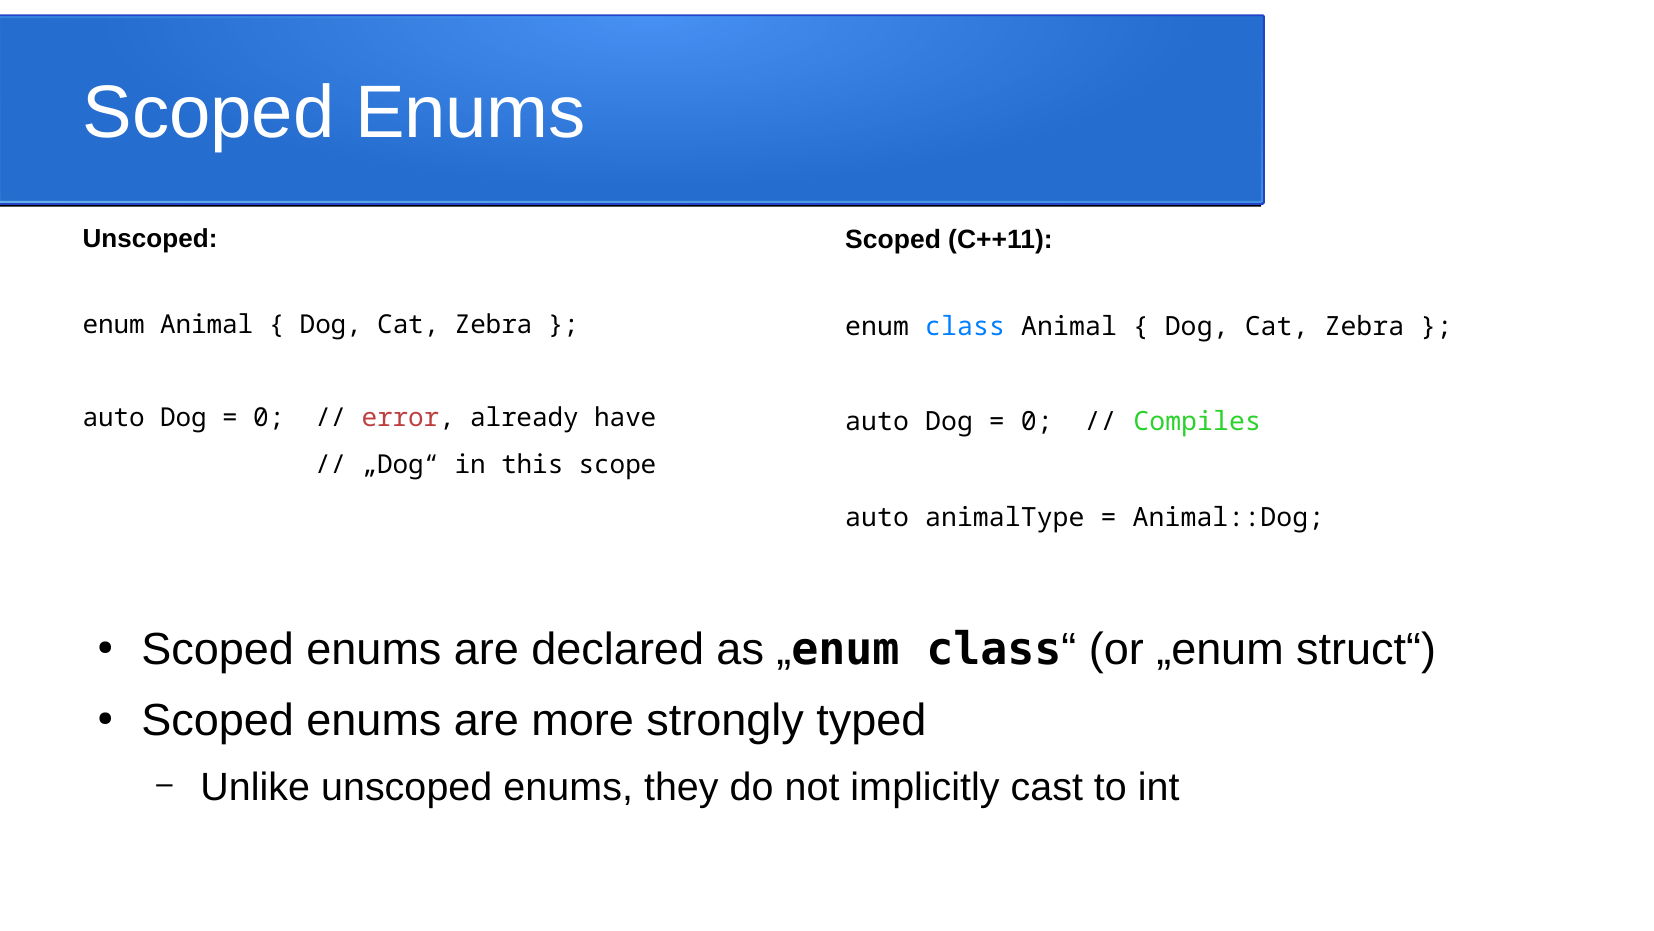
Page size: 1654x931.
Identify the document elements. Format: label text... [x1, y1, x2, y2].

list Scoped (C++11): enum class Animal { Dog, Cat, Zebra }; auto Dog = 0; // Compiles auto animalType = Animal::Dog; [845, 224, 1572, 541]
list Unscoped: enum Animal { Dog, Cat, Zebra }; auto Dog = 0; // error, already have // „Dog“ in this scope [82, 224, 809, 482]
list Scoped enums are declared as „enum class“ (or „enum struct“) Scoped enums are more strongly typed Unlike unscoped enums, they do not implicitly cast to int [82, 552, 1571, 811]
title Scoped Enums [82, 35, 1235, 189]
